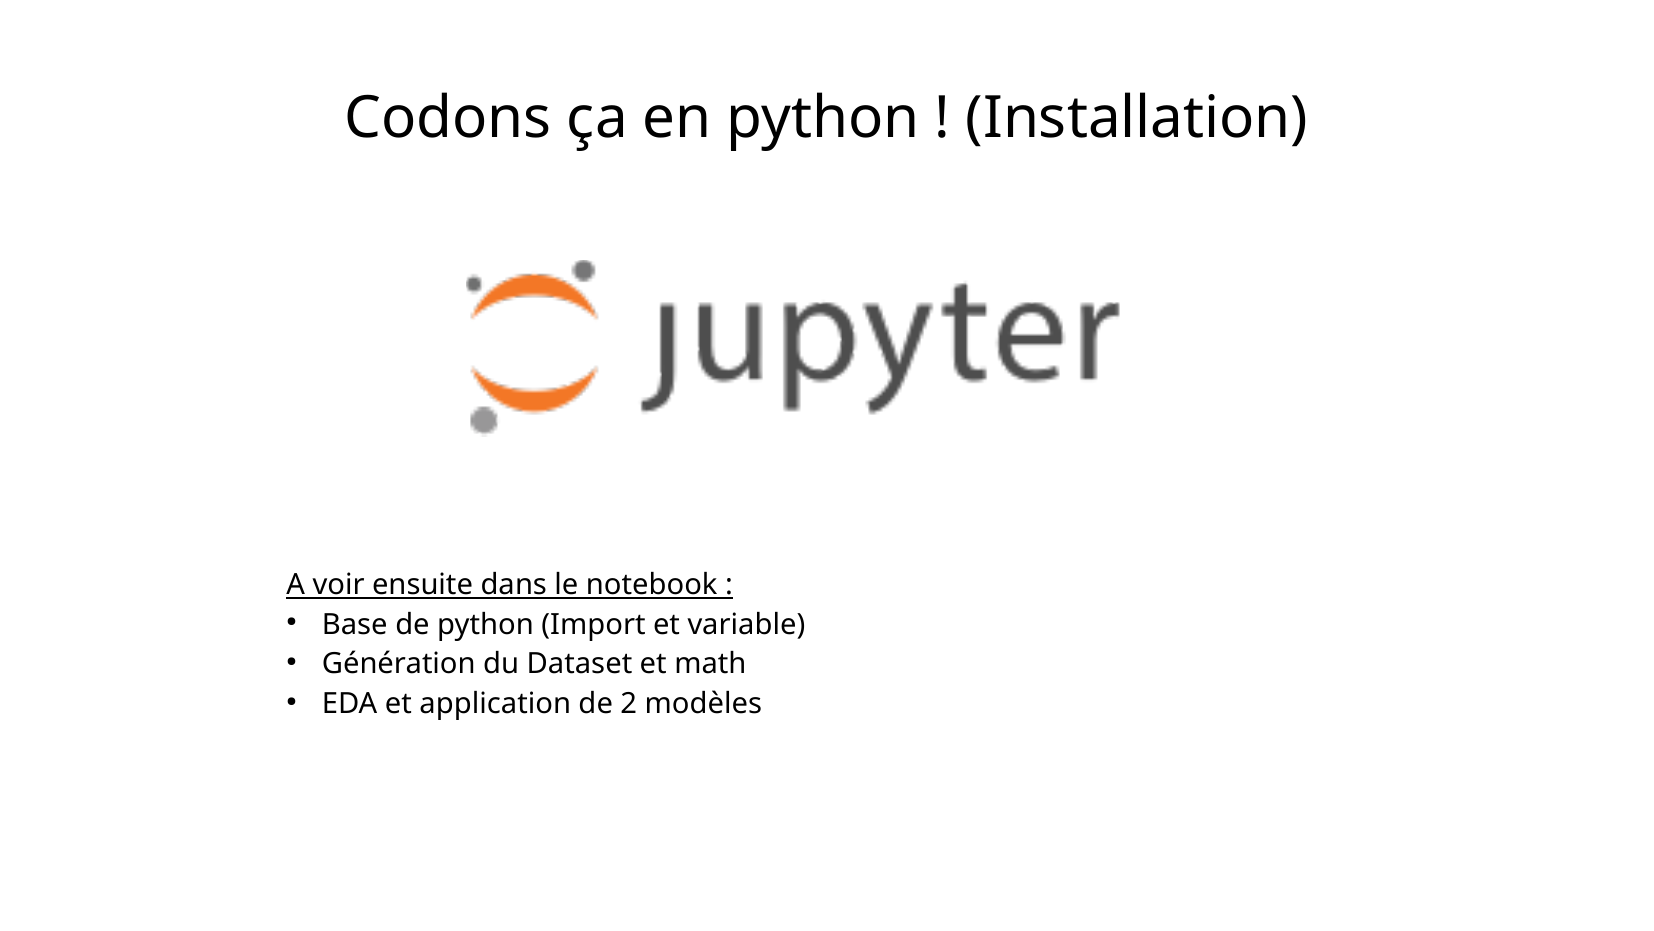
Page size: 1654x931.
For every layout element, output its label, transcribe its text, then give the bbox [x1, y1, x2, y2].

title Codons ça en python ! (Installation) [82, 37, 1571, 193]
text_box A voir ensuite dans le notebook : Base de python (Import et variable) Génération du Dataset et math EDA et application de 2 modèles [271, 555, 969, 744]
picture [466, 260, 1123, 438]
